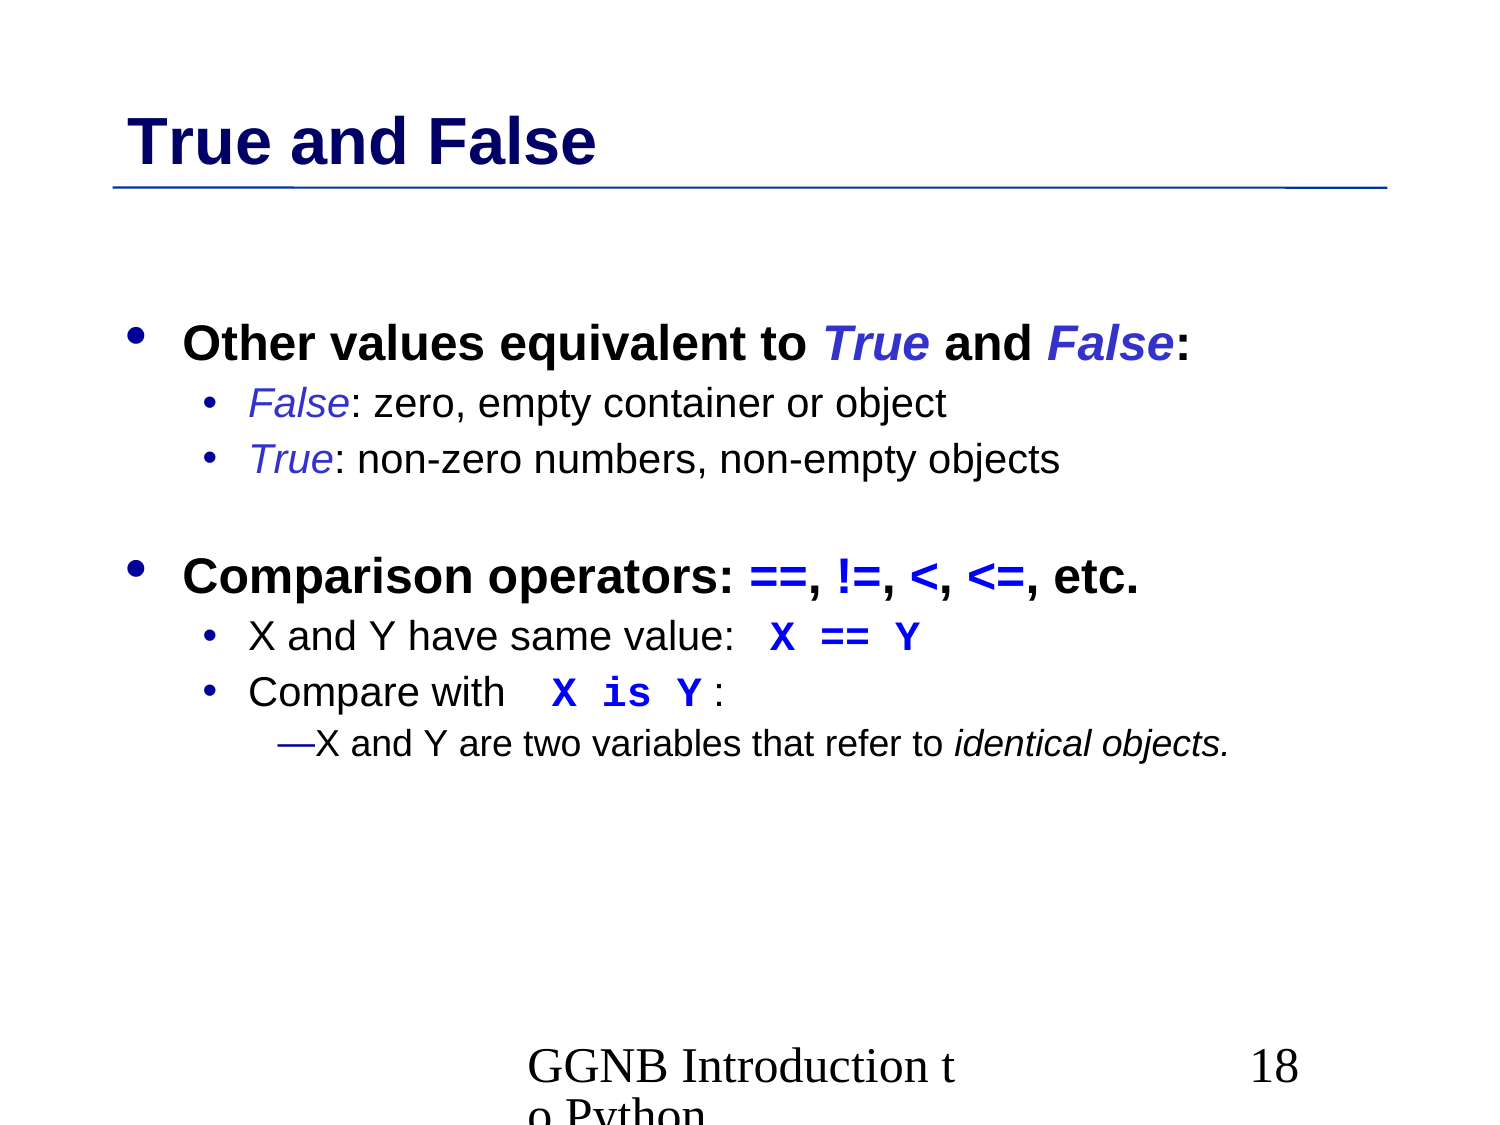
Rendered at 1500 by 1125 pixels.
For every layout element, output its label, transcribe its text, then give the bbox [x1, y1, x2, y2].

title True and False [112, 89, 1388, 185]
list Other values equivalent to True and False: False: zero, empty container or object True: non-zero numbers, non-empty objects Comparison operators: ==, !=, <, <=, etc. X and Y have same value: X == Y Compare with X is Y : X and Y are two variables that refer to identical objects. [112, 237, 1388, 976]
